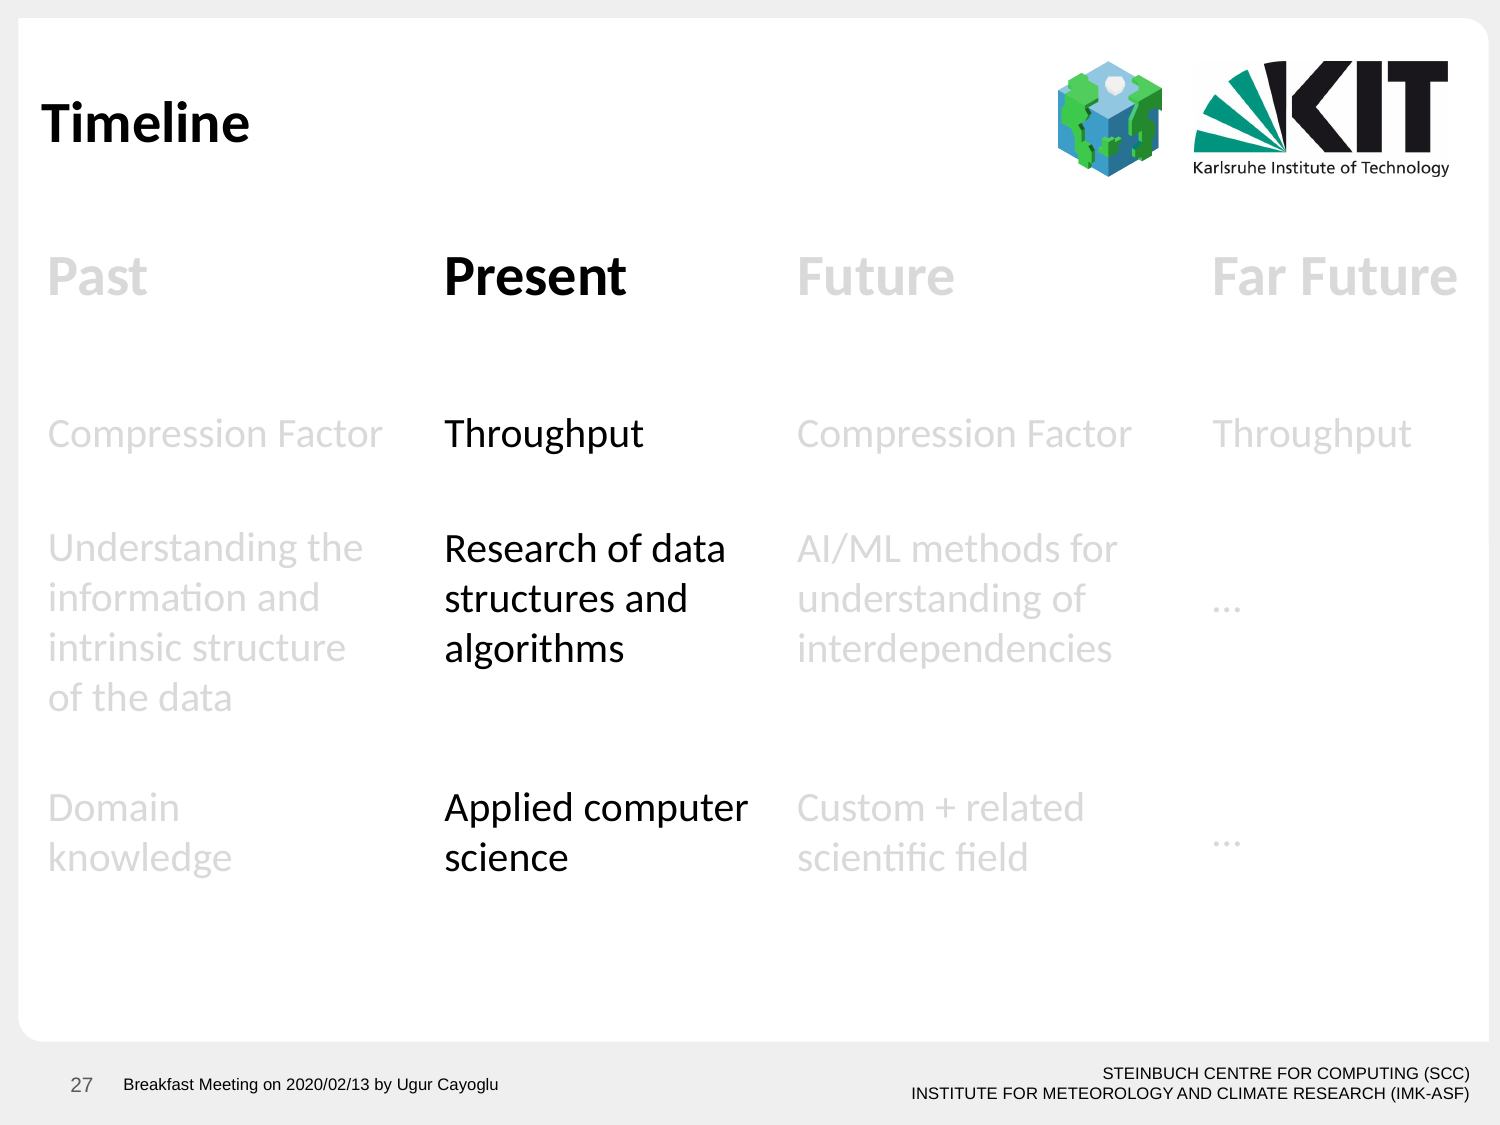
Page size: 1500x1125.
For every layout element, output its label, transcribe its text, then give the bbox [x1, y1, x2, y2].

picture [1194, 61, 1449, 177]
text_box Applied computer science [429, 748, 782, 912]
text_box Throughput [1197, 398, 1437, 464]
text_box Breakfast Meeting on 2020/02/13 by Ugur Cayoglu [108, 1041, 778, 1125]
text_box STEINBUCH CENTRE FOR COMPUTING (SCC) INSTITUTE FOR METEOROLOGY AND CLIMATE RESEARCH (IMK-ASF) [420, 1040, 1486, 1125]
text_box Compression Factor [782, 398, 1167, 464]
text_box Understanding the information and intrinsic structure of the data [32, 514, 386, 727]
title Far Future [1197, 233, 1488, 311]
picture [1058, 61, 1162, 177]
text_box [18, 18, 1489, 1042]
title Present [429, 233, 720, 311]
title Future [782, 233, 1073, 311]
text_box AI/ML methods for understanding of interdependencies [782, 514, 1136, 677]
text_box Throughput [429, 398, 782, 464]
title Past [32, 233, 323, 311]
text_box … [1197, 514, 1321, 677]
title Timeline [26, 81, 635, 158]
text_box Domain knowledge [32, 748, 386, 912]
text_box Compression Factor [32, 398, 417, 464]
text_box Custom + related scientific field [782, 748, 1136, 912]
slide_number <number> [18, 1040, 109, 1125]
text_box Research of data structures and algorithms [429, 514, 782, 677]
text_box … [1197, 748, 1301, 912]
